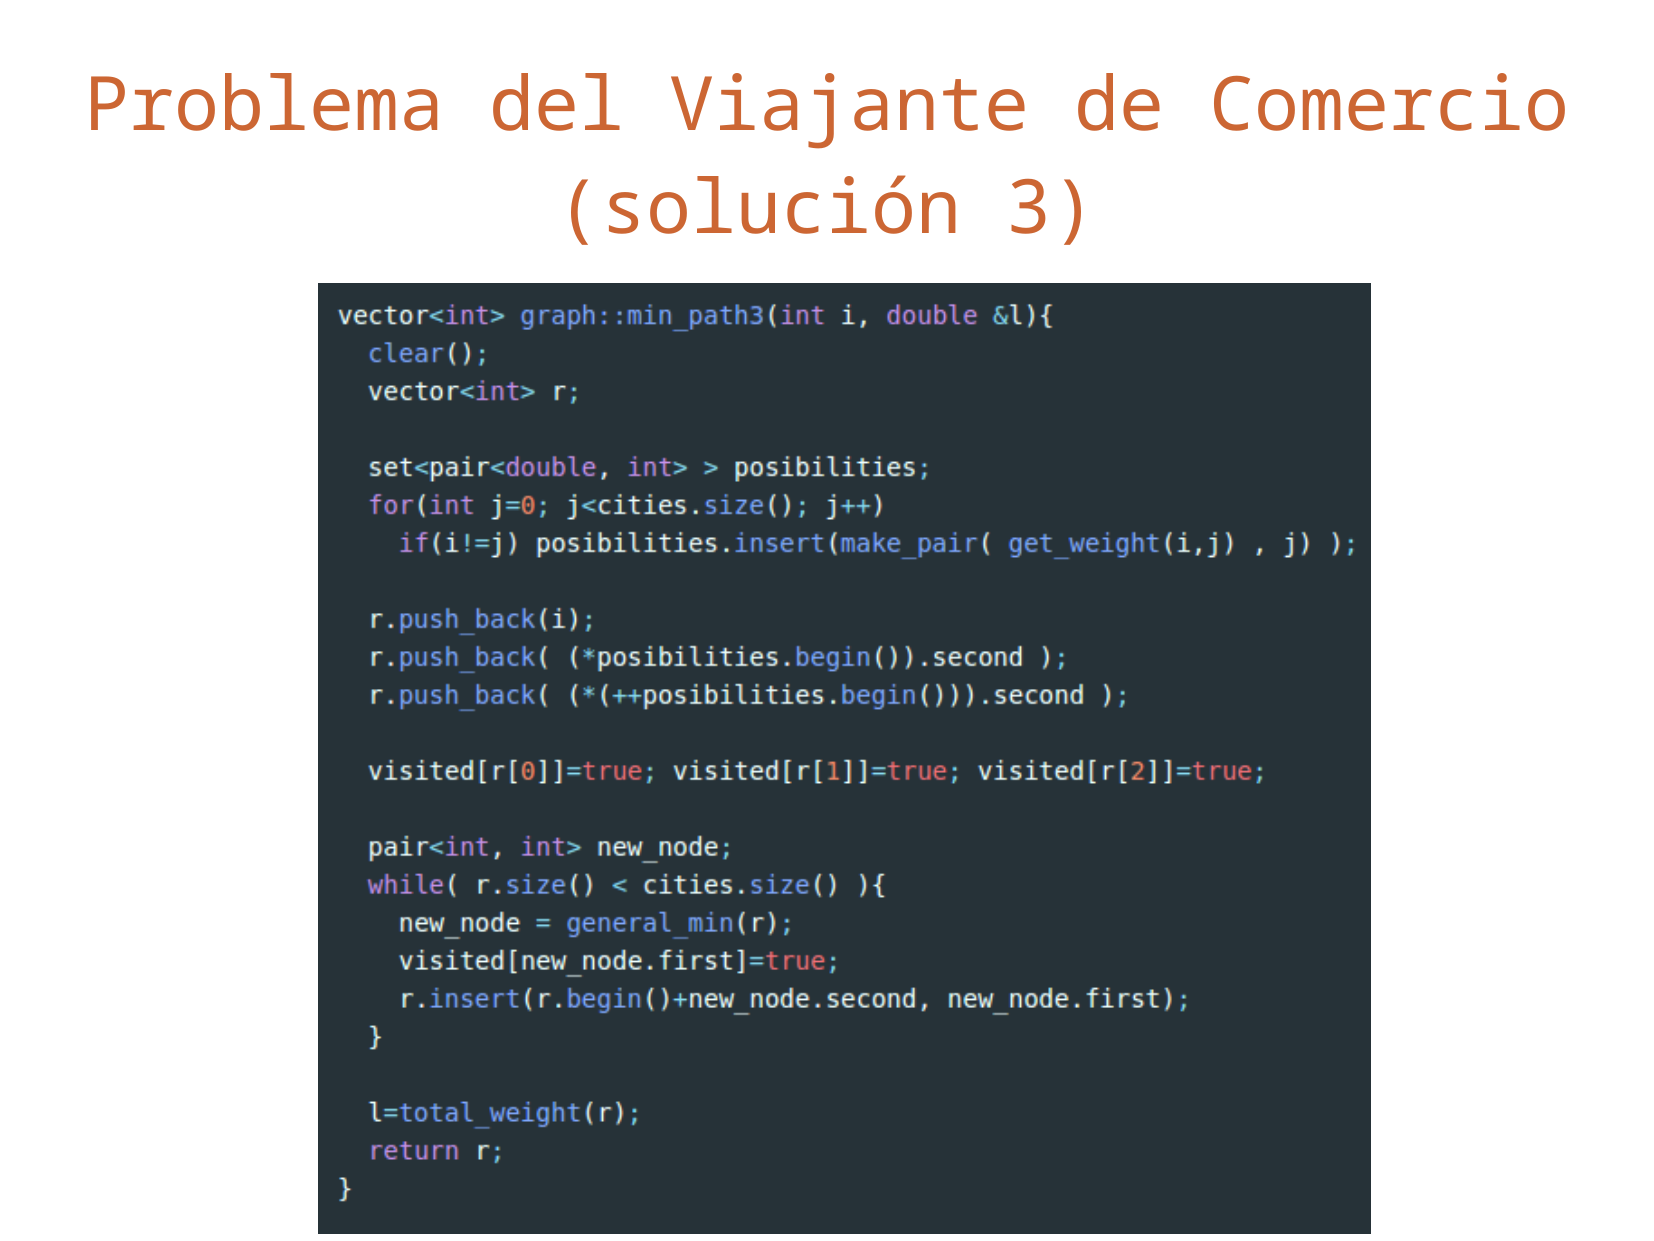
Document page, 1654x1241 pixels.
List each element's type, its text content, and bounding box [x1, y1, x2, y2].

picture [318, 283, 1371, 1234]
title Problema del Viajante de Comercio (solución 3) [82, 49, 1571, 257]
